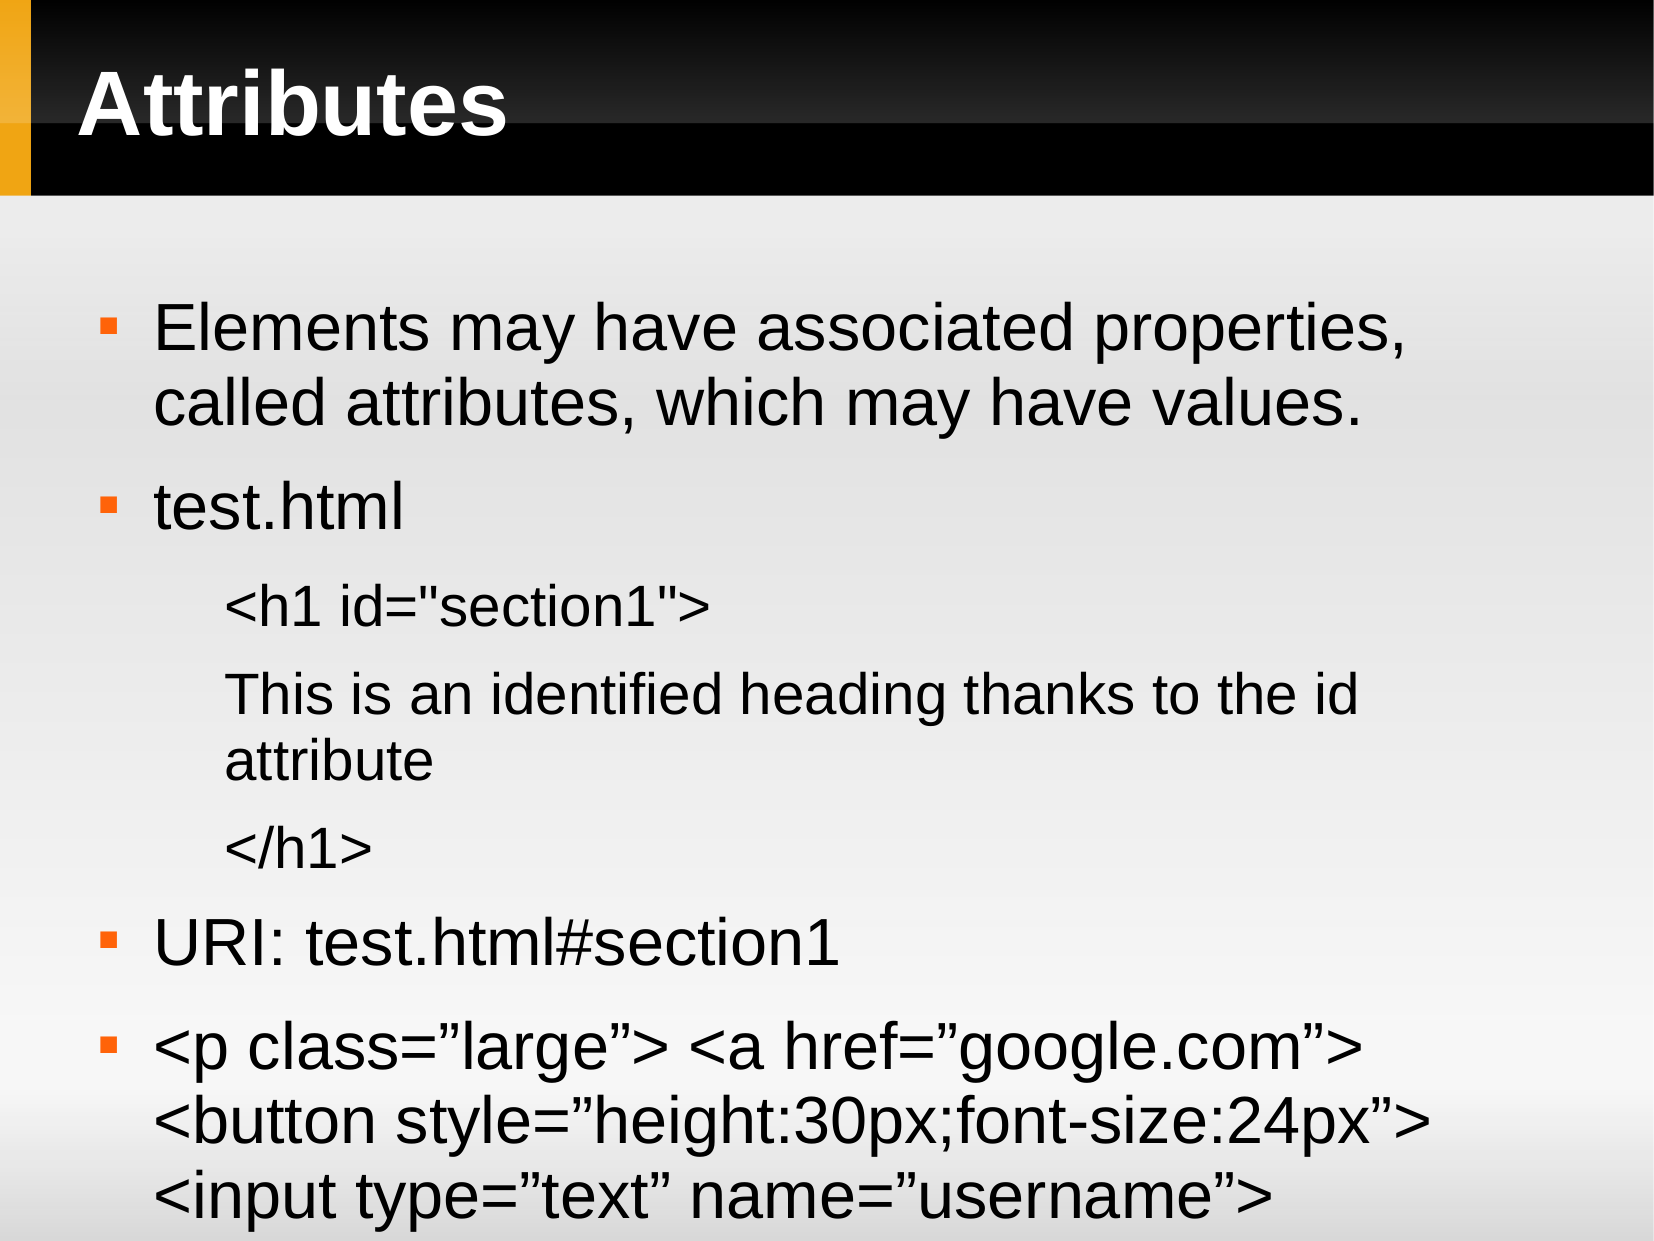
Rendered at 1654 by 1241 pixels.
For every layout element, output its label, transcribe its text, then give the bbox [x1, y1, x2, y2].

picture [0, 0, 1654, 1241]
title Attributes [76, 0, 1565, 208]
list Elements may have associated properties, called attributes, which may have values. test.html <h1 id="section1"> This is an identified heading thanks to the id attribute </h1> URI: test.html#section1 <p class=”large”> <a href=”google.com”> <button style=”height:30px;font-size:24px”> <input type=”text” name=”username”> [82, 290, 1571, 1234]
